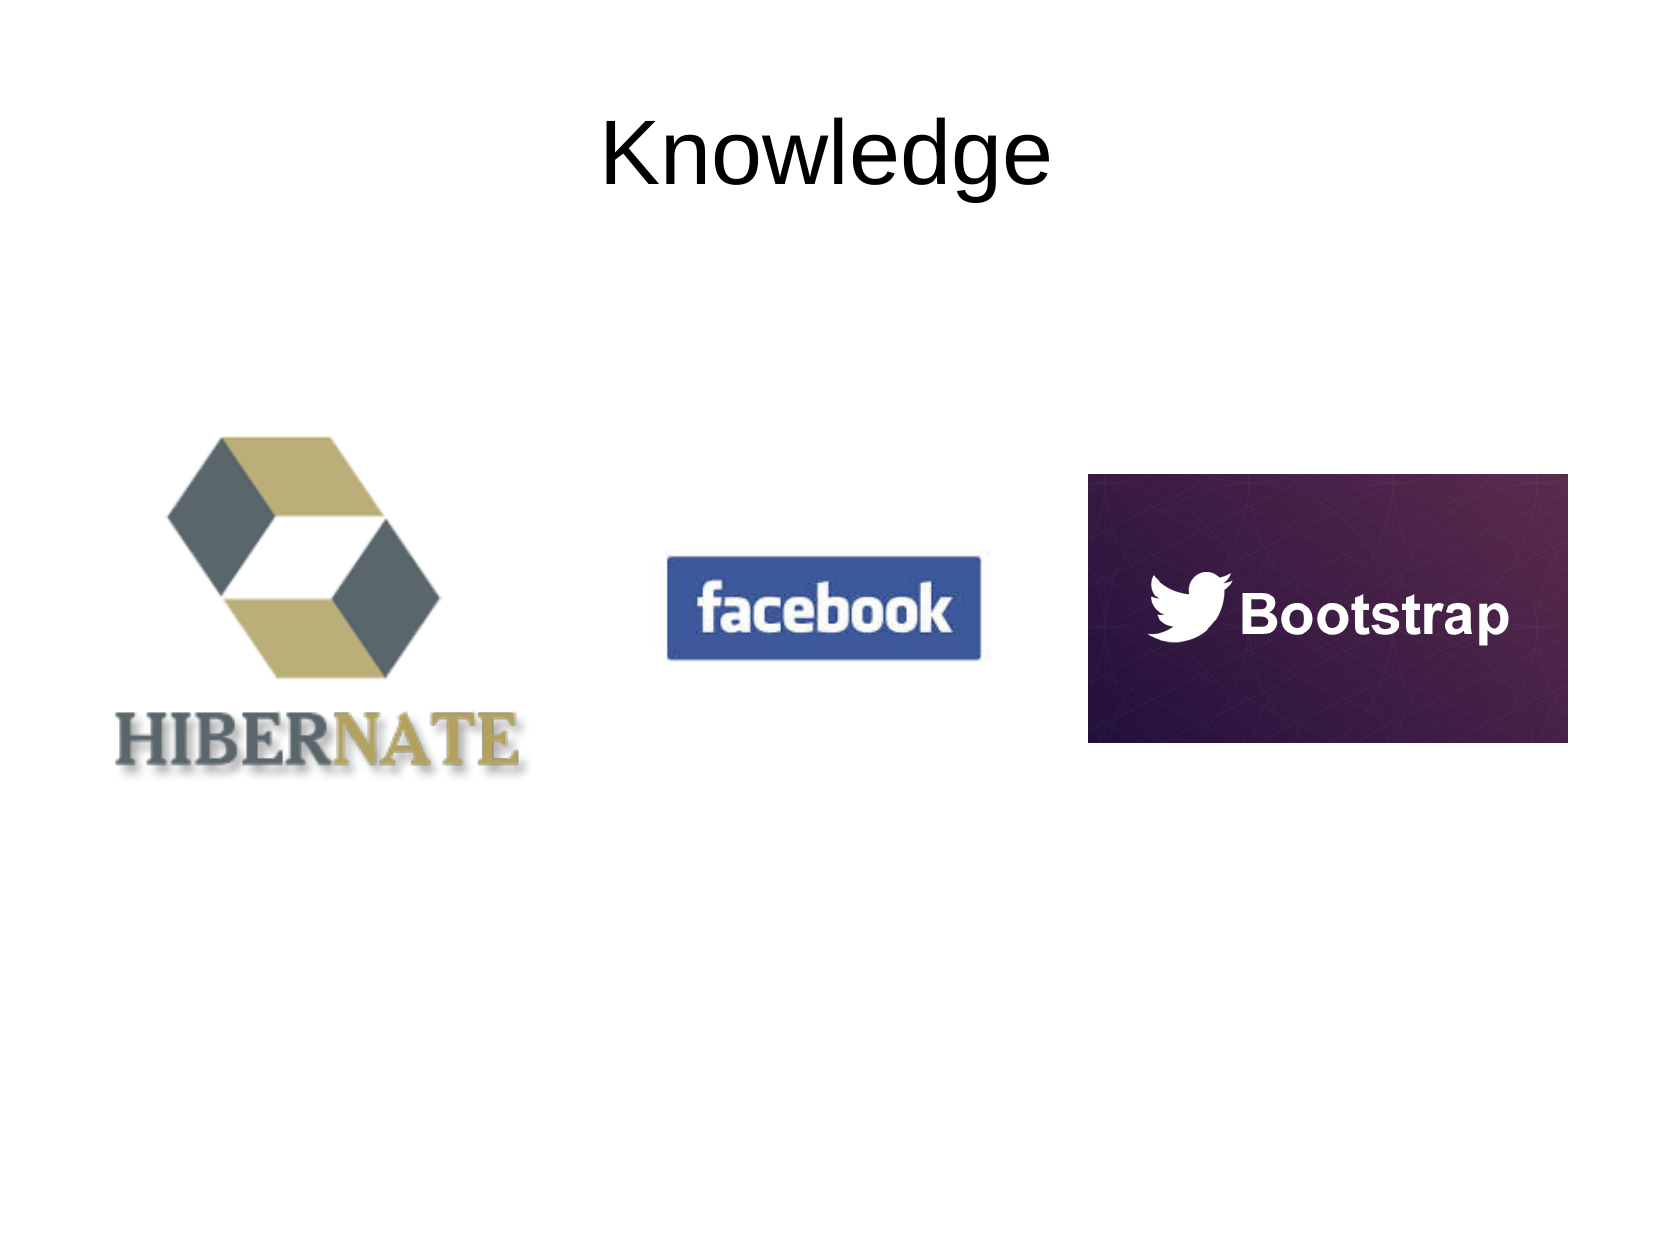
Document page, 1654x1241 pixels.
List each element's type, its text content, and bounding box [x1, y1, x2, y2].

title Knowledge [82, 49, 1571, 257]
picture [595, 436, 1054, 780]
picture [114, 436, 531, 780]
picture [1088, 474, 1568, 743]
